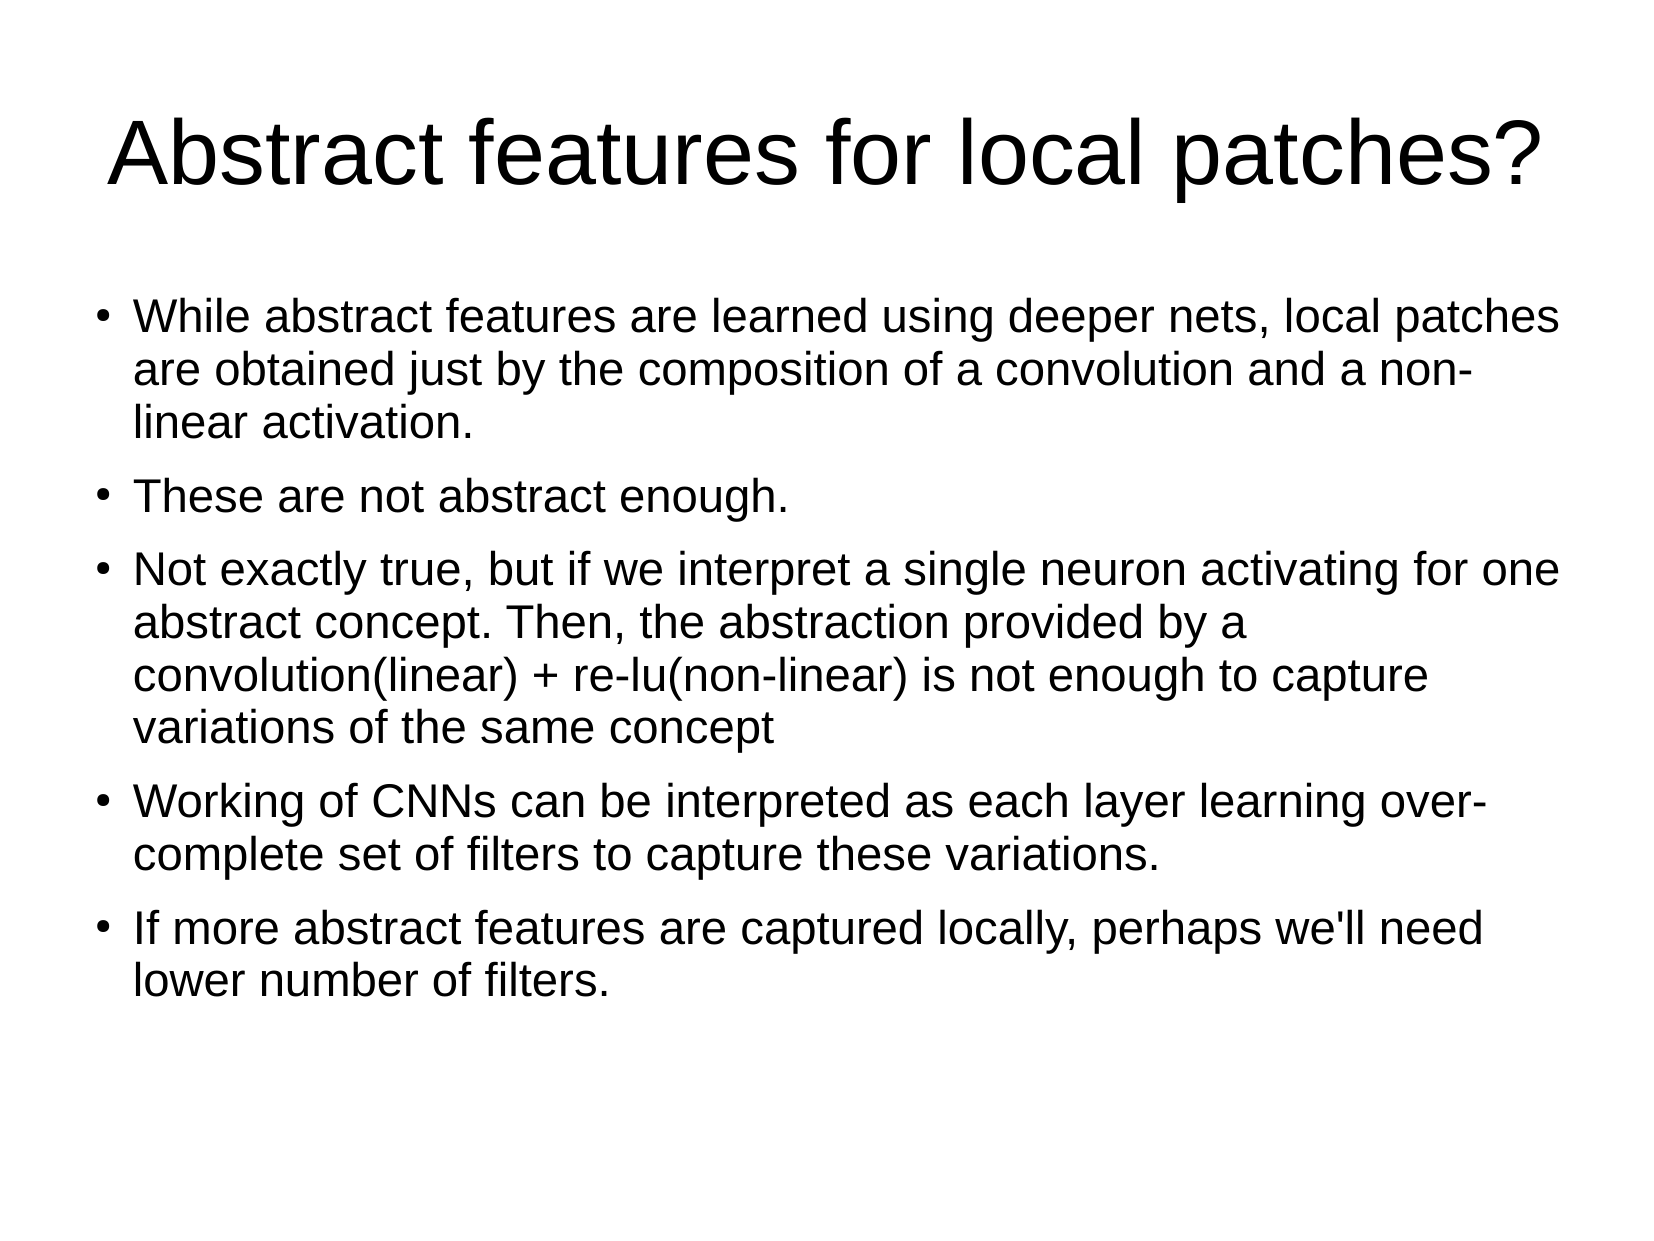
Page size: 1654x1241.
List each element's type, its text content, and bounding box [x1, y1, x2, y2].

list While abstract features are learned using deeper nets, local patches are obtained just by the composition of a convolution and a non-linear activation. These are not abstract enough. Not exactly true, but if we interpret a single neuron activating for one abstract concept. Then, the abstraction provided by a convolution(linear) + re-lu(non-linear) is not enough to capture variations of the same concept Working of CNNs can be interpreted as each layer learning over-complete set of filters to capture these variations. If more abstract features are captured locally, perhaps we'll need lower number of filters. [82, 290, 1571, 1010]
title Abstract features for local patches? [82, 49, 1571, 257]
